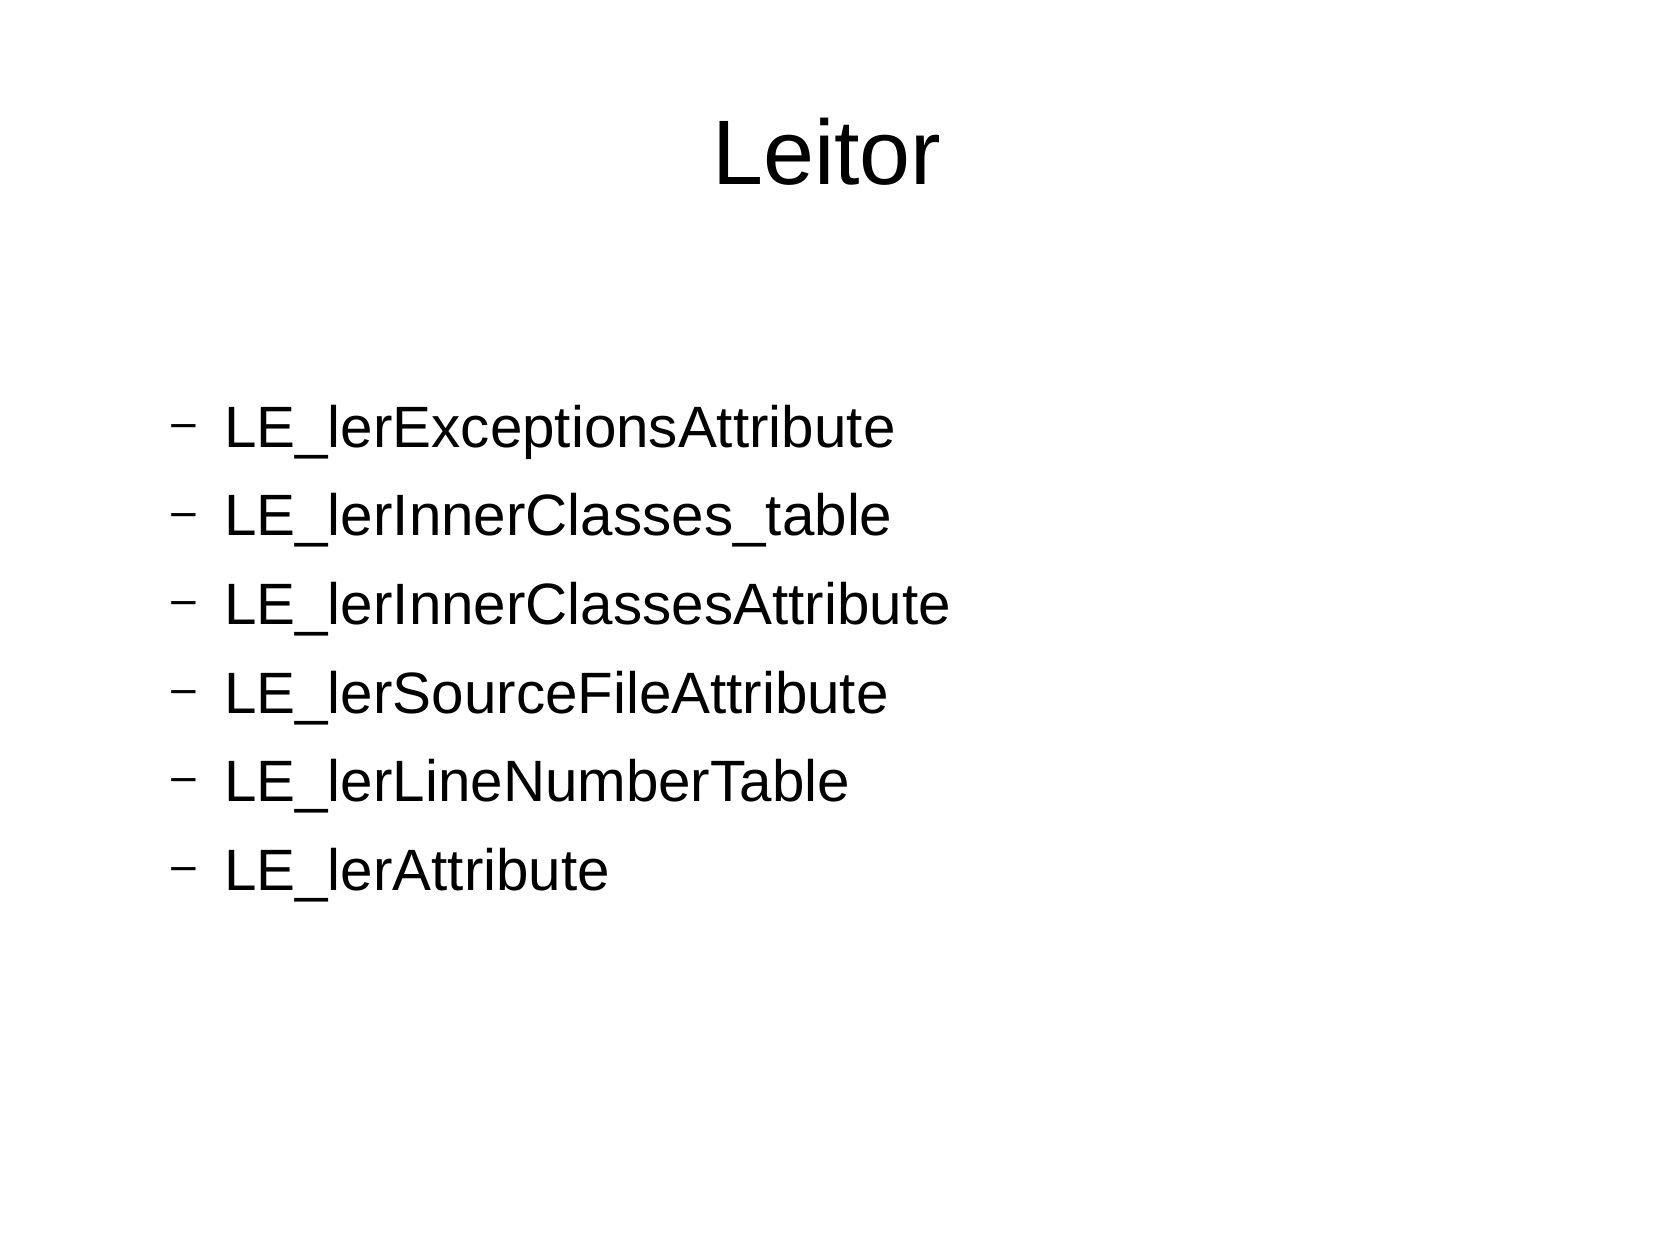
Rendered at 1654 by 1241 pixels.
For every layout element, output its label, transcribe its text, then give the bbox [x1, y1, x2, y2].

list LE_lerExceptionsAttribute LE_lerInnerClasses_table LE_lerInnerClassesAttribute LE_lerSourceFileAttribute LE_lerLineNumberTable LE_lerAttribute [82, 290, 1571, 1010]
title Leitor [82, 49, 1571, 257]
